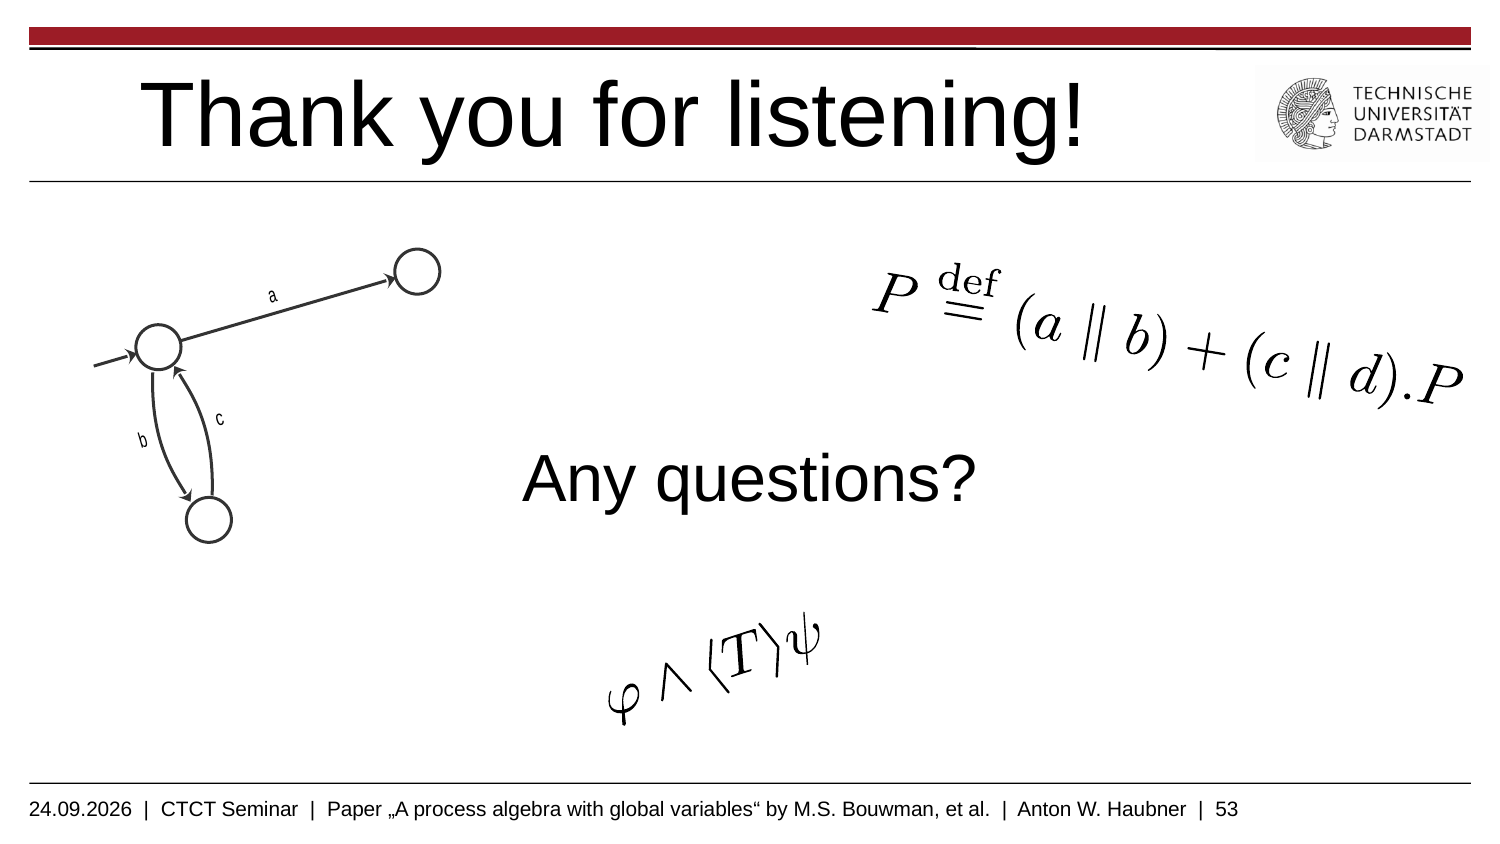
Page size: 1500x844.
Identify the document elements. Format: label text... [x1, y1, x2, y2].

text_box [1377, 352, 1397, 410]
picture [1255, 65, 1490, 162]
text_box [1147, 313, 1167, 371]
text_box [944, 312, 983, 321]
text_box b [119, 416, 167, 465]
text_box [600, 609, 826, 728]
text_box [1318, 342, 1330, 400]
text_box [1094, 305, 1106, 363]
text_box [1016, 293, 1036, 351]
text_box [1246, 331, 1266, 389]
text_box [938, 262, 961, 292]
text_box [186, 497, 232, 543]
text_box [394, 249, 440, 295]
text_box a [248, 271, 296, 320]
text_box [1350, 353, 1383, 394]
text_box [983, 268, 1002, 298]
text_box [1083, 303, 1095, 361]
text_box [1404, 393, 1411, 400]
text_box [1035, 314, 1062, 342]
text_box [135, 324, 182, 370]
text_box [871, 272, 918, 313]
text_box [1187, 332, 1226, 371]
text_box [963, 275, 982, 295]
text_box c [196, 394, 243, 443]
text_box [1126, 313, 1149, 355]
list Any questions? [29, 197, 1471, 760]
text_box [1307, 340, 1319, 398]
text_box [1265, 352, 1290, 379]
text_box [1417, 363, 1463, 404]
title Thank you for listening! [29, 63, 1199, 167]
text_box [945, 301, 984, 310]
